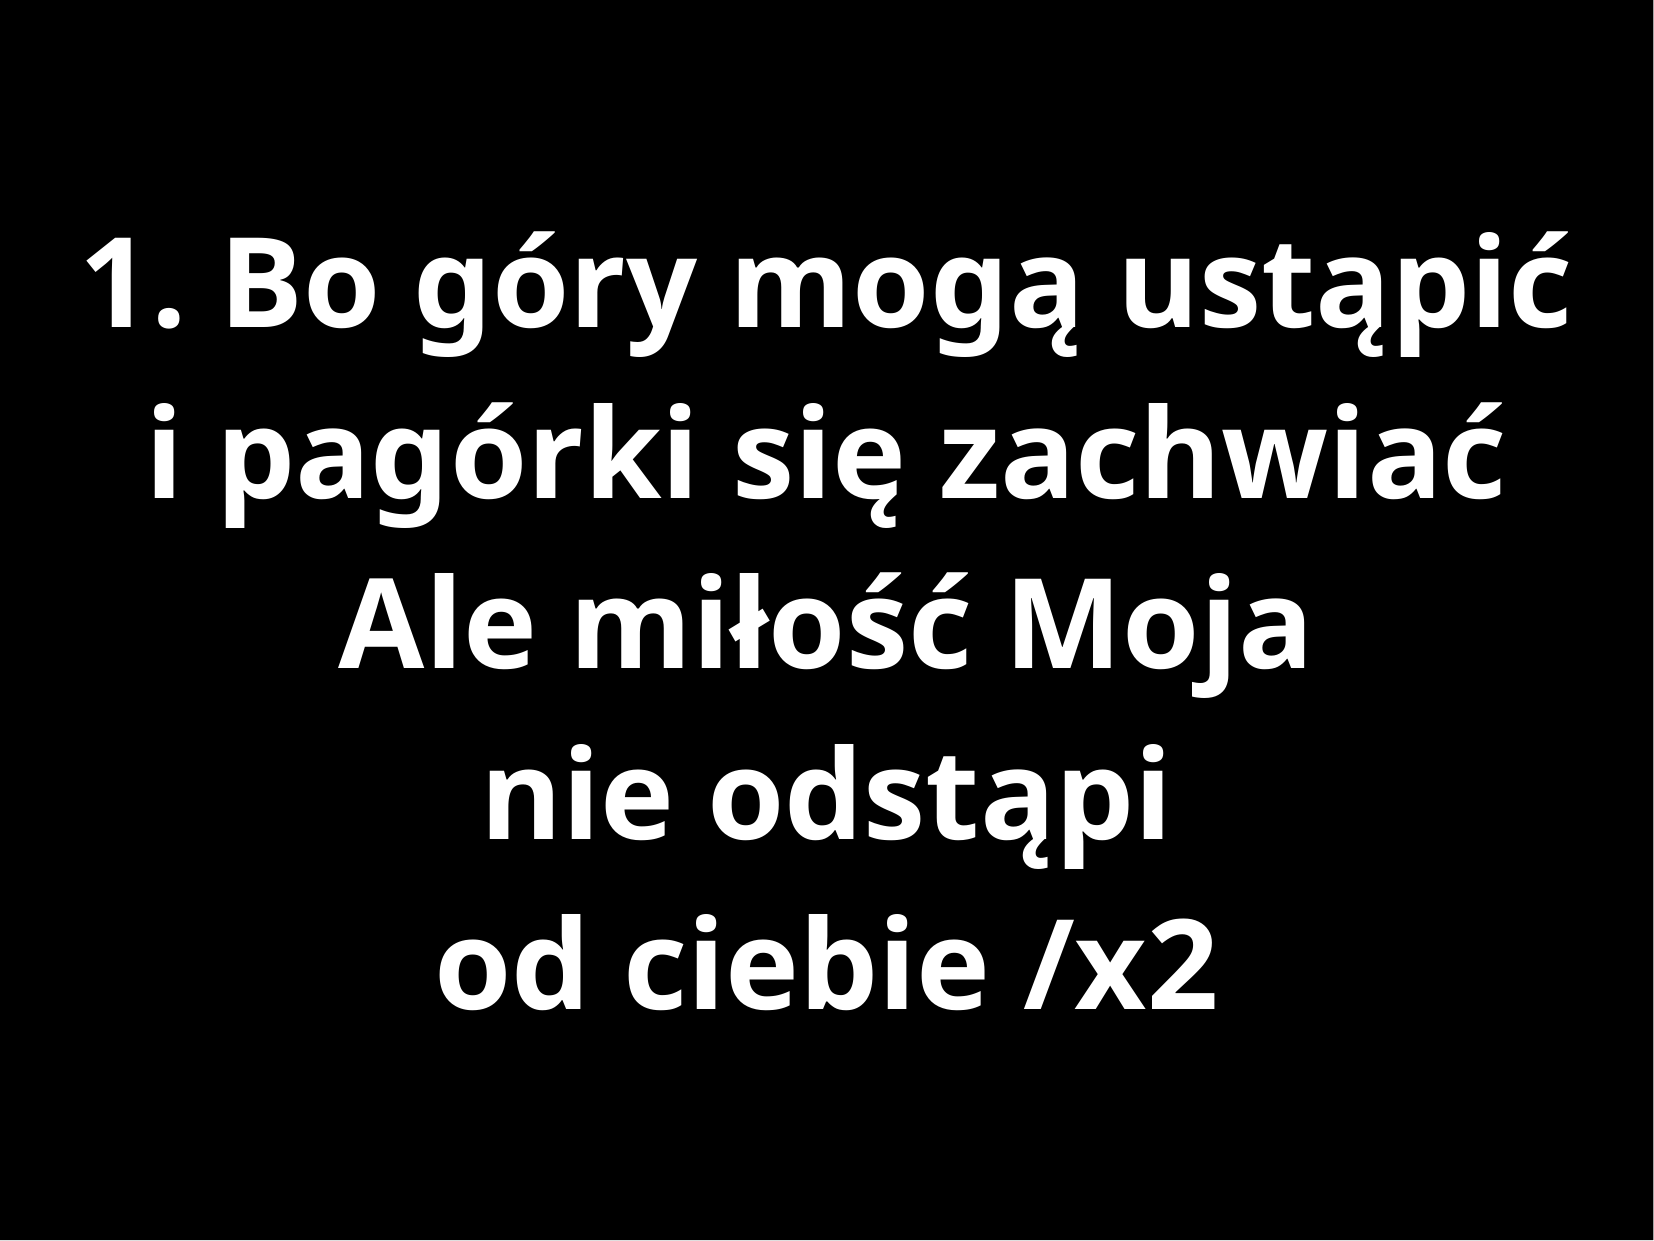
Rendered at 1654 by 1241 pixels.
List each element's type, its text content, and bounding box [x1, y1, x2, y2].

title 1. Bo góry mogą ustąpić i pagórki się zachwiać Ale miłość Moja nie odstąpi od ciebie /x2 [0, 0, 1654, 1241]
